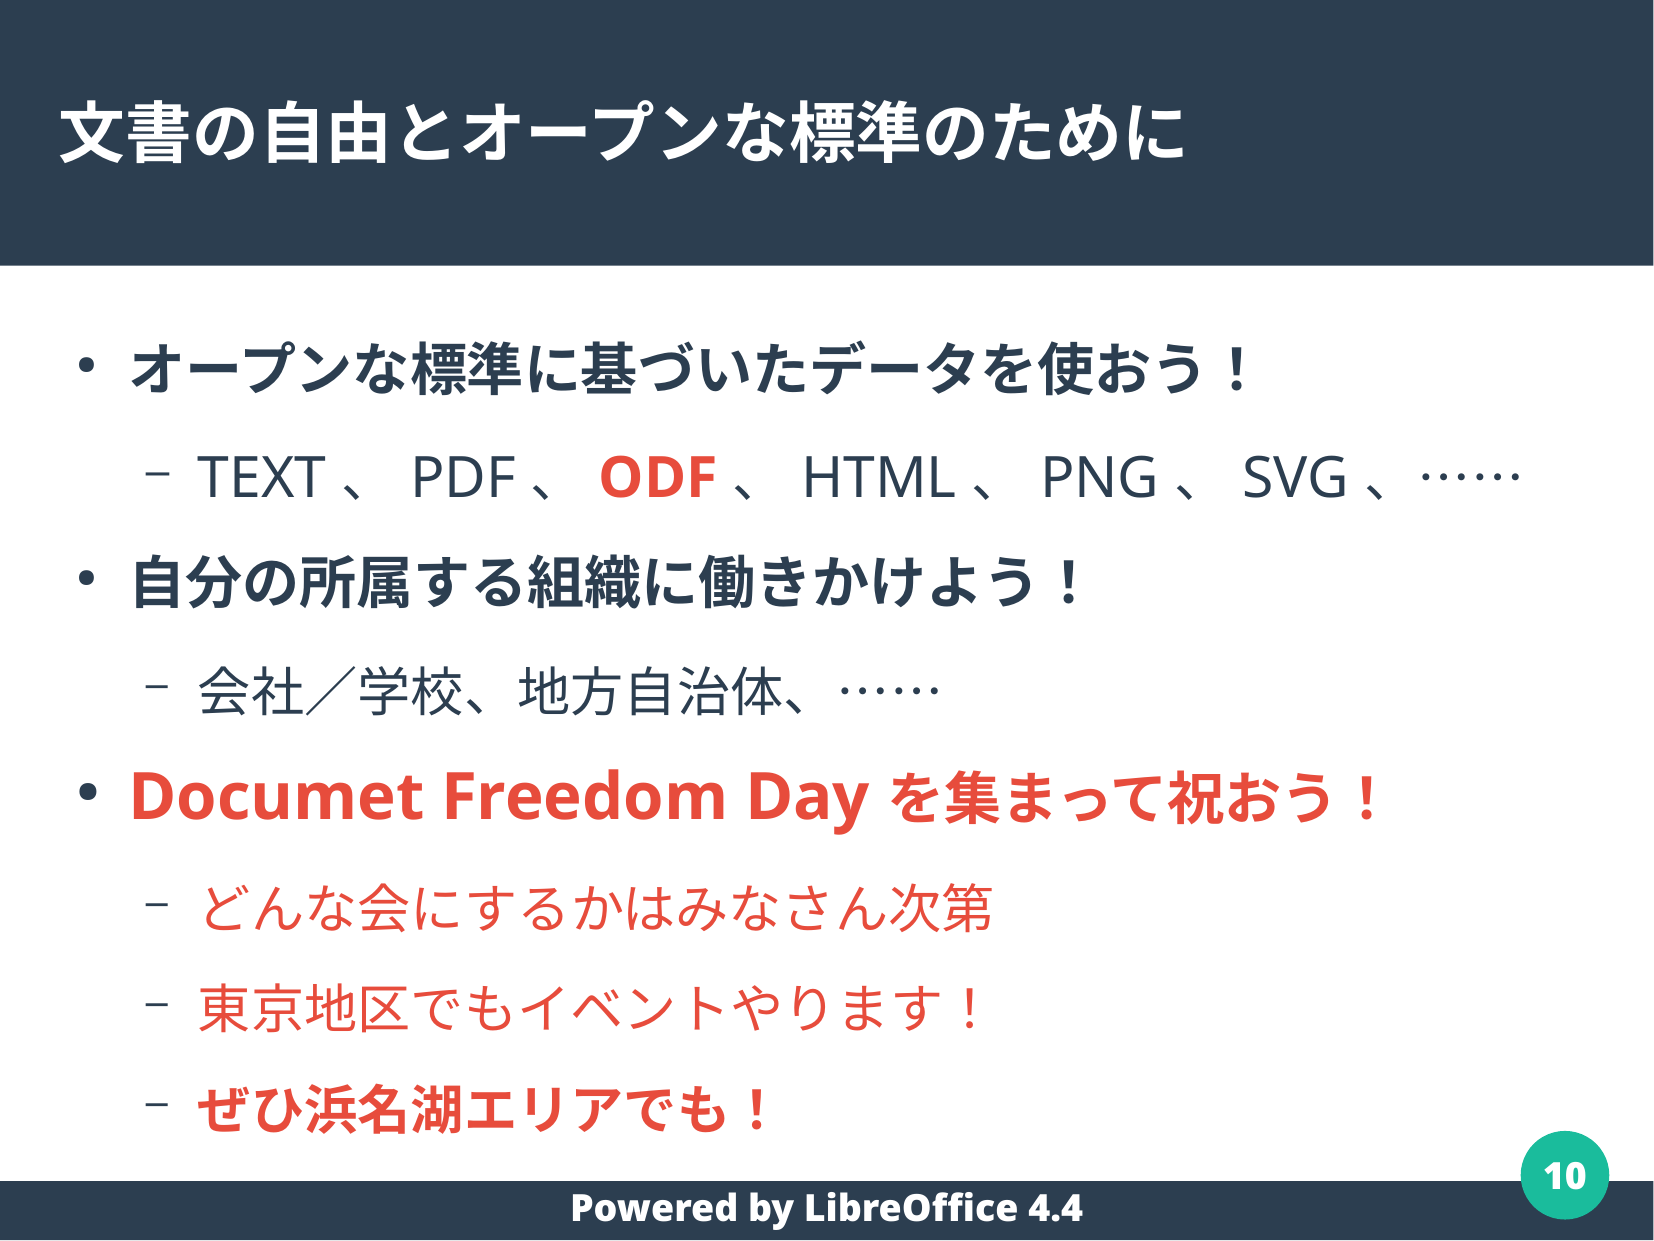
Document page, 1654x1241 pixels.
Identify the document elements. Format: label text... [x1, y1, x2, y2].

title 文書の自由とオープンな標準のために [59, 49, 1595, 207]
list オープンな標準に基づいたデータを使おう！ TEXT、PDF、ODF、HTML、PNG、SVG、…… 自分の所属する組織に働きかけよう！ 会社／学校、地方自治体、…… Documet Freedom Dayを集まって祝おう！ どんな会にするかはみなさん次第 東京地区でもイベントやります！ ぜひ浜名湖エリアでも！ [59, 324, 1595, 1152]
